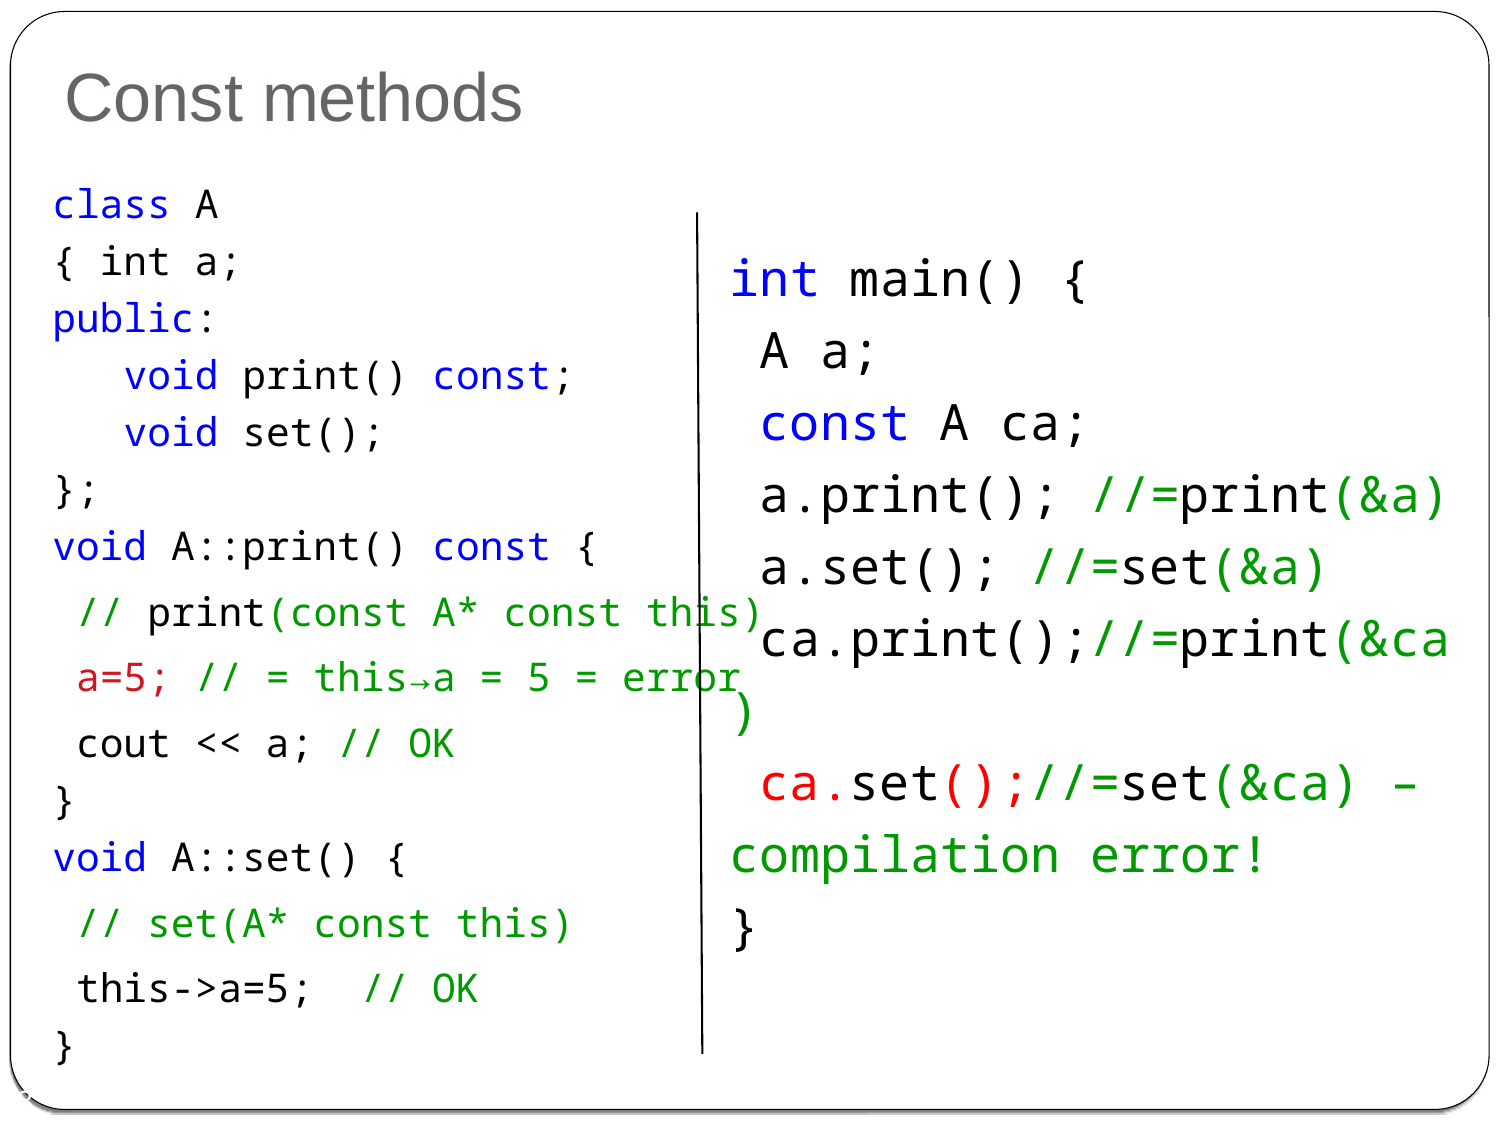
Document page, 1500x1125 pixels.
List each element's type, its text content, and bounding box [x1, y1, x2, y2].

slide_number <number> [0, 1074, 50, 1125]
list class A { int a; public: void print() const; void set(); }; void A::print() const { // print(const A* const this) a=5; // = this→a = 5 = error cout << a; // OK } void A::set() { // set(A* const this) this->a=5; // OK } [37, 162, 1463, 1088]
title Const methods [50, 45, 1450, 150]
text_box int main() { A a; const A ca; a.print(); //=print(&a) a.set(); //=set(&a) ca.print();//=print(&ca) ca.set();//=set(&ca) – compilation error! } [699, 212, 1500, 978]
